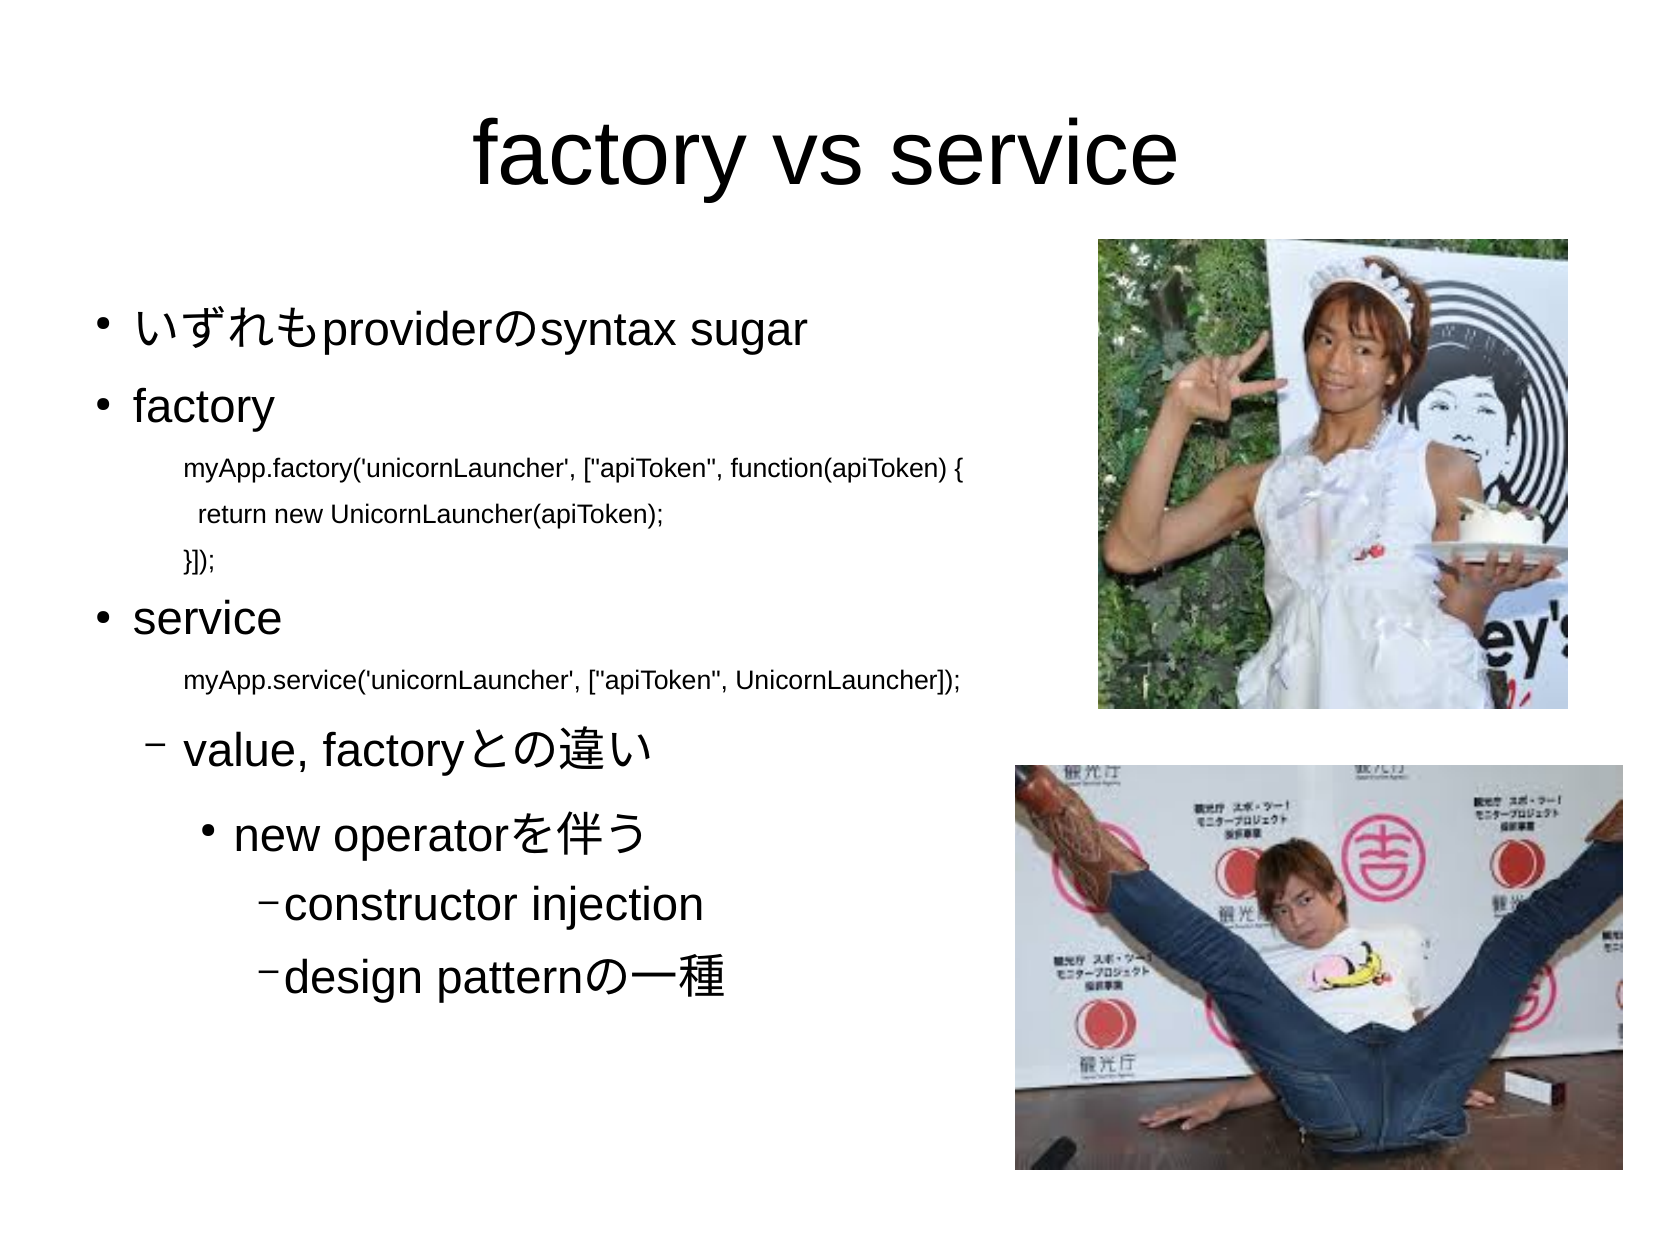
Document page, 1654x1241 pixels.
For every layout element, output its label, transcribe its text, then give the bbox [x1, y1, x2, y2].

list いずれもproviderのsyntax sugar factory myApp.factory('unicornLauncher', ["apiToken", function(apiToken) { return new UnicornLauncher(apiToken); }]); service myApp.service('unicornLauncher', ["apiToken", UnicornLauncher]); value, factoryとの違い new operatorを伴う constructor injection design patternの一種 [82, 290, 1571, 1010]
picture [1098, 239, 1568, 709]
title factory vs service [82, 49, 1571, 257]
picture [1015, 765, 1623, 1170]
